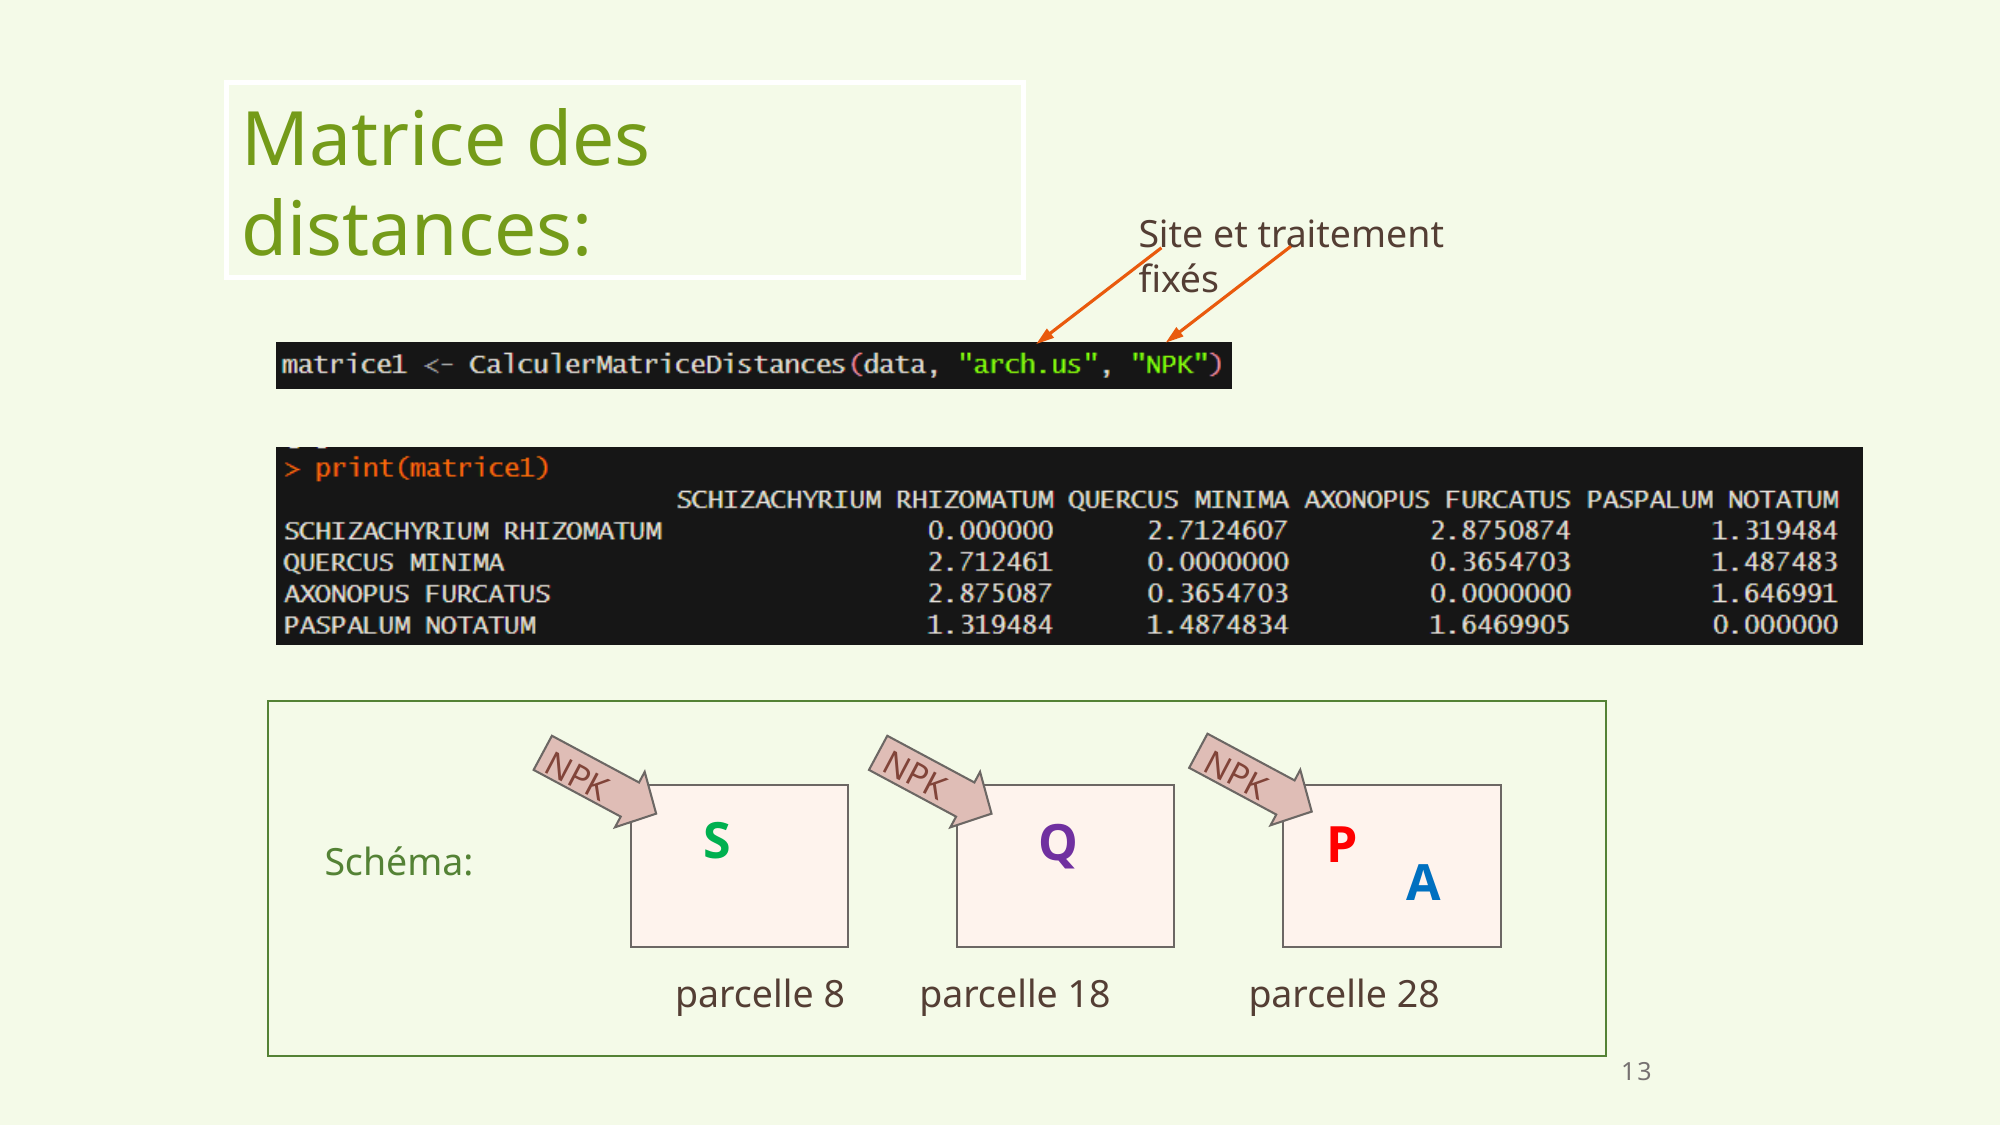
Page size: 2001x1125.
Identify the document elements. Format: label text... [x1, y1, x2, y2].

text_box Schéma: [309, 830, 500, 892]
text_box NPK [1181, 727, 1312, 831]
text_box NPK [860, 727, 991, 831]
text_box S [688, 800, 764, 877]
text_box Matrice des distances: [226, 82, 1024, 189]
text_box A [1391, 842, 1467, 919]
text_box Q [1023, 802, 1099, 879]
text_box [1606, 1042, 1863, 1103]
text_box P [1311, 804, 1387, 881]
text_box parcelle 8 parcelle 18 parcelle 28 [630, 962, 1517, 1024]
text_box NPK [522, 728, 653, 833]
text_box [641, 771, 647, 780]
picture [276, 342, 1232, 390]
picture [276, 447, 1863, 645]
text_box Site et traitement fixés [1123, 202, 1506, 264]
text_box [957, 785, 1174, 947]
text_box [631, 785, 848, 947]
text_box [1283, 785, 1501, 947]
